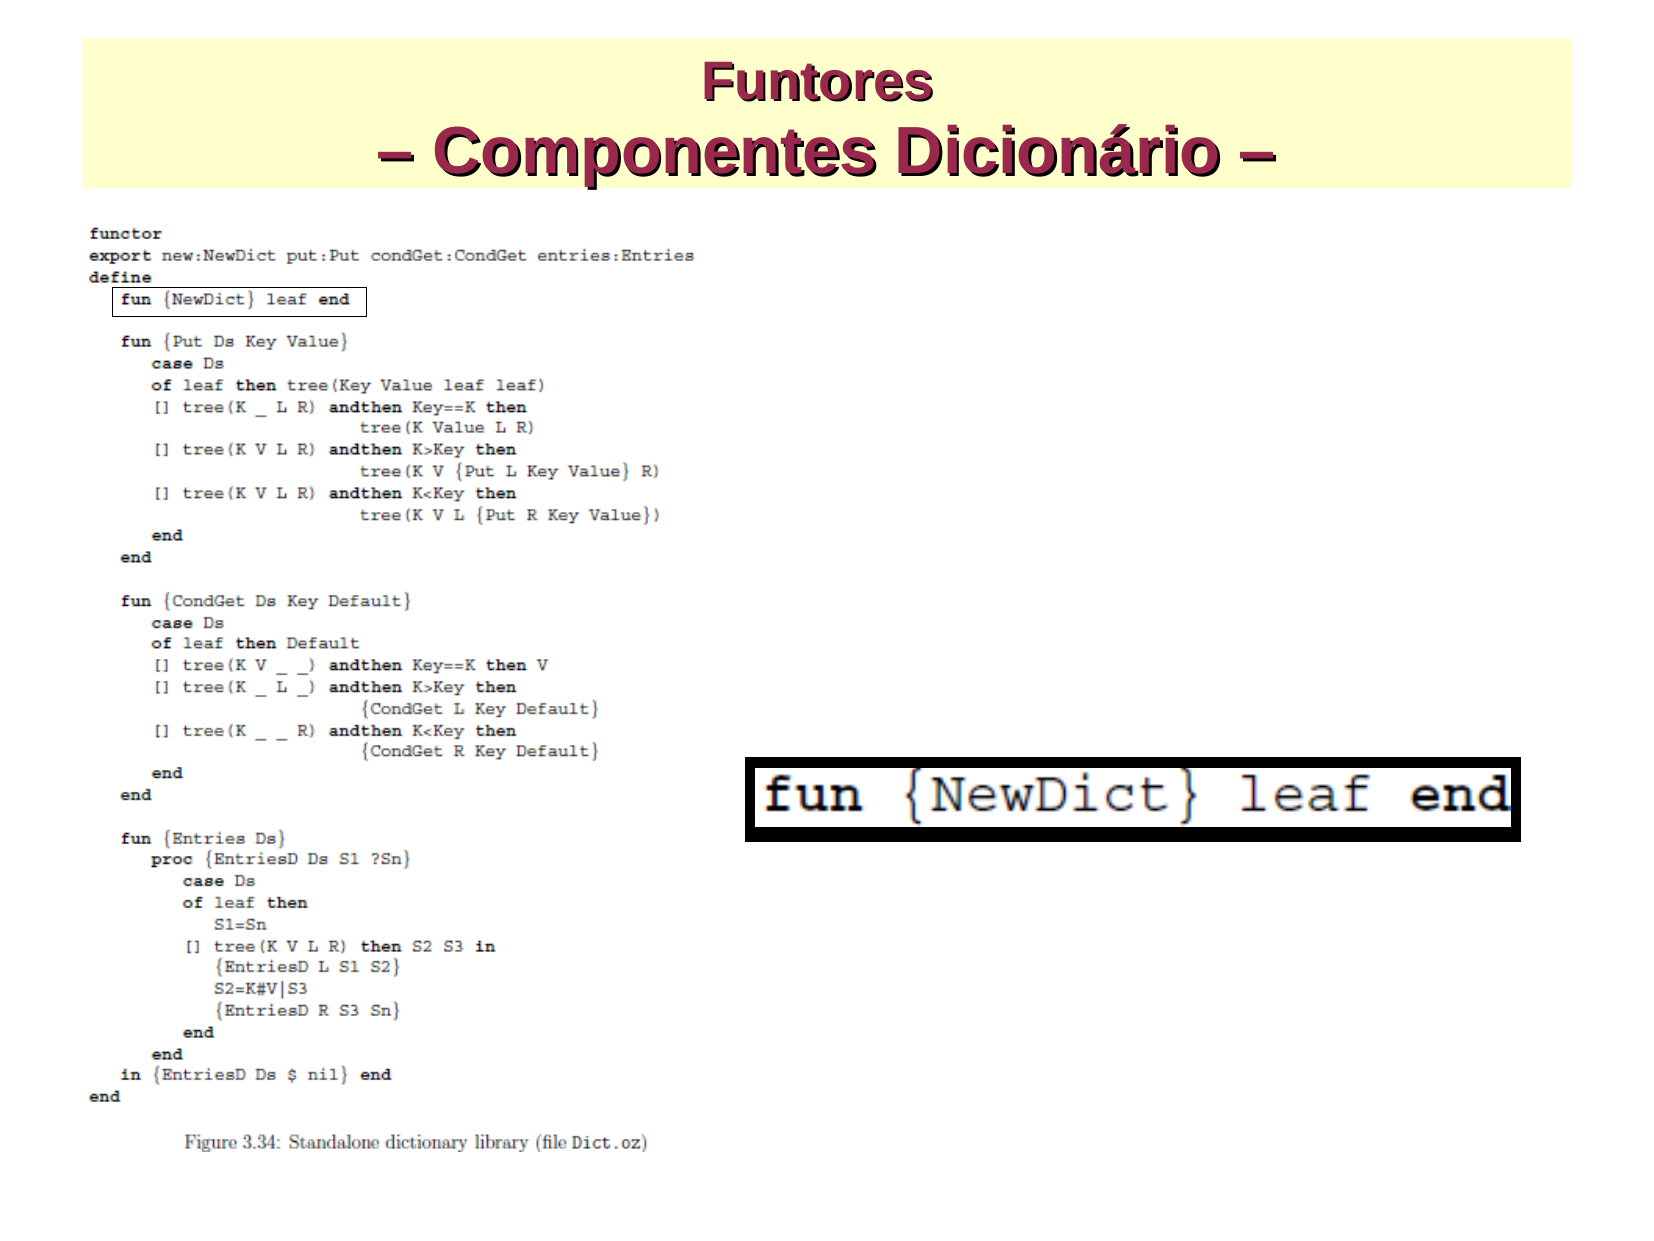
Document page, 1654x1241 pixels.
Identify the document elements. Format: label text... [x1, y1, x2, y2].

text_box [745, 757, 1521, 842]
picture [88, 225, 698, 1152]
title Funtores – Componentes Dicionário – [82, 38, 1571, 189]
text_box [112, 287, 367, 317]
picture [755, 768, 1511, 827]
